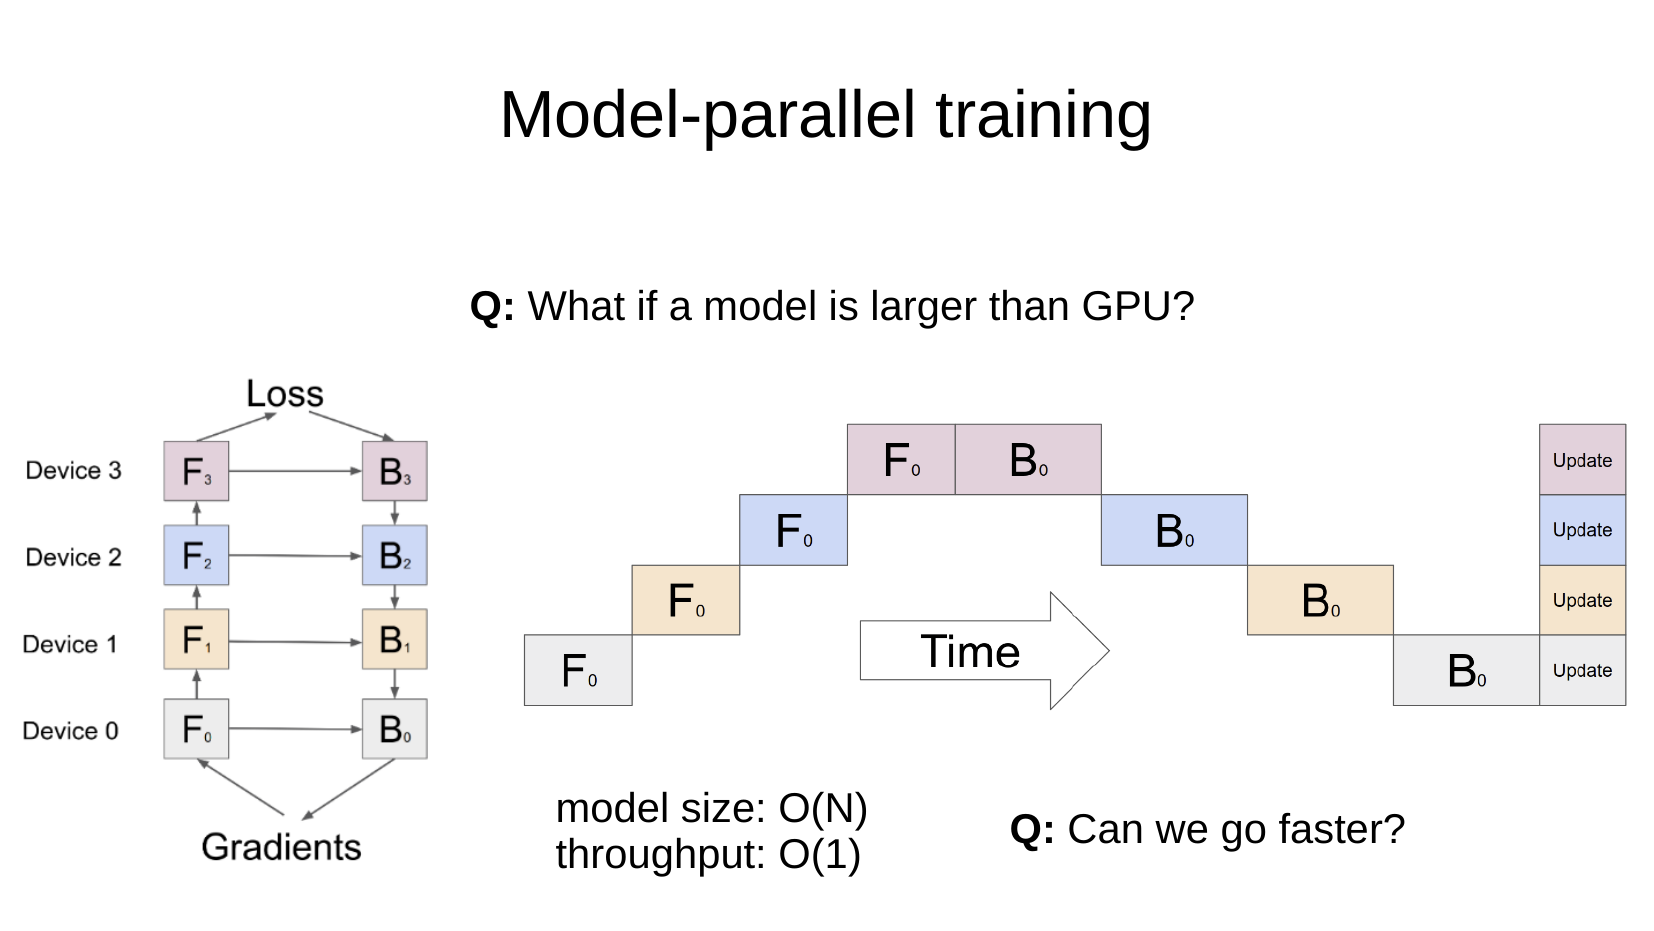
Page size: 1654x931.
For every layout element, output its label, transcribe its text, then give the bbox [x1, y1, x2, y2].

title Model-parallel training [82, 37, 1571, 193]
text_box Q: Can we go faster? [1009, 777, 1654, 881]
text_box model size: O(N) throughput: O(1) [540, 777, 1267, 885]
subtitle Q: What if a model is larger than GPU? [88, 152, 1577, 693]
picture [3, 374, 436, 881]
picture [517, 419, 1629, 715]
